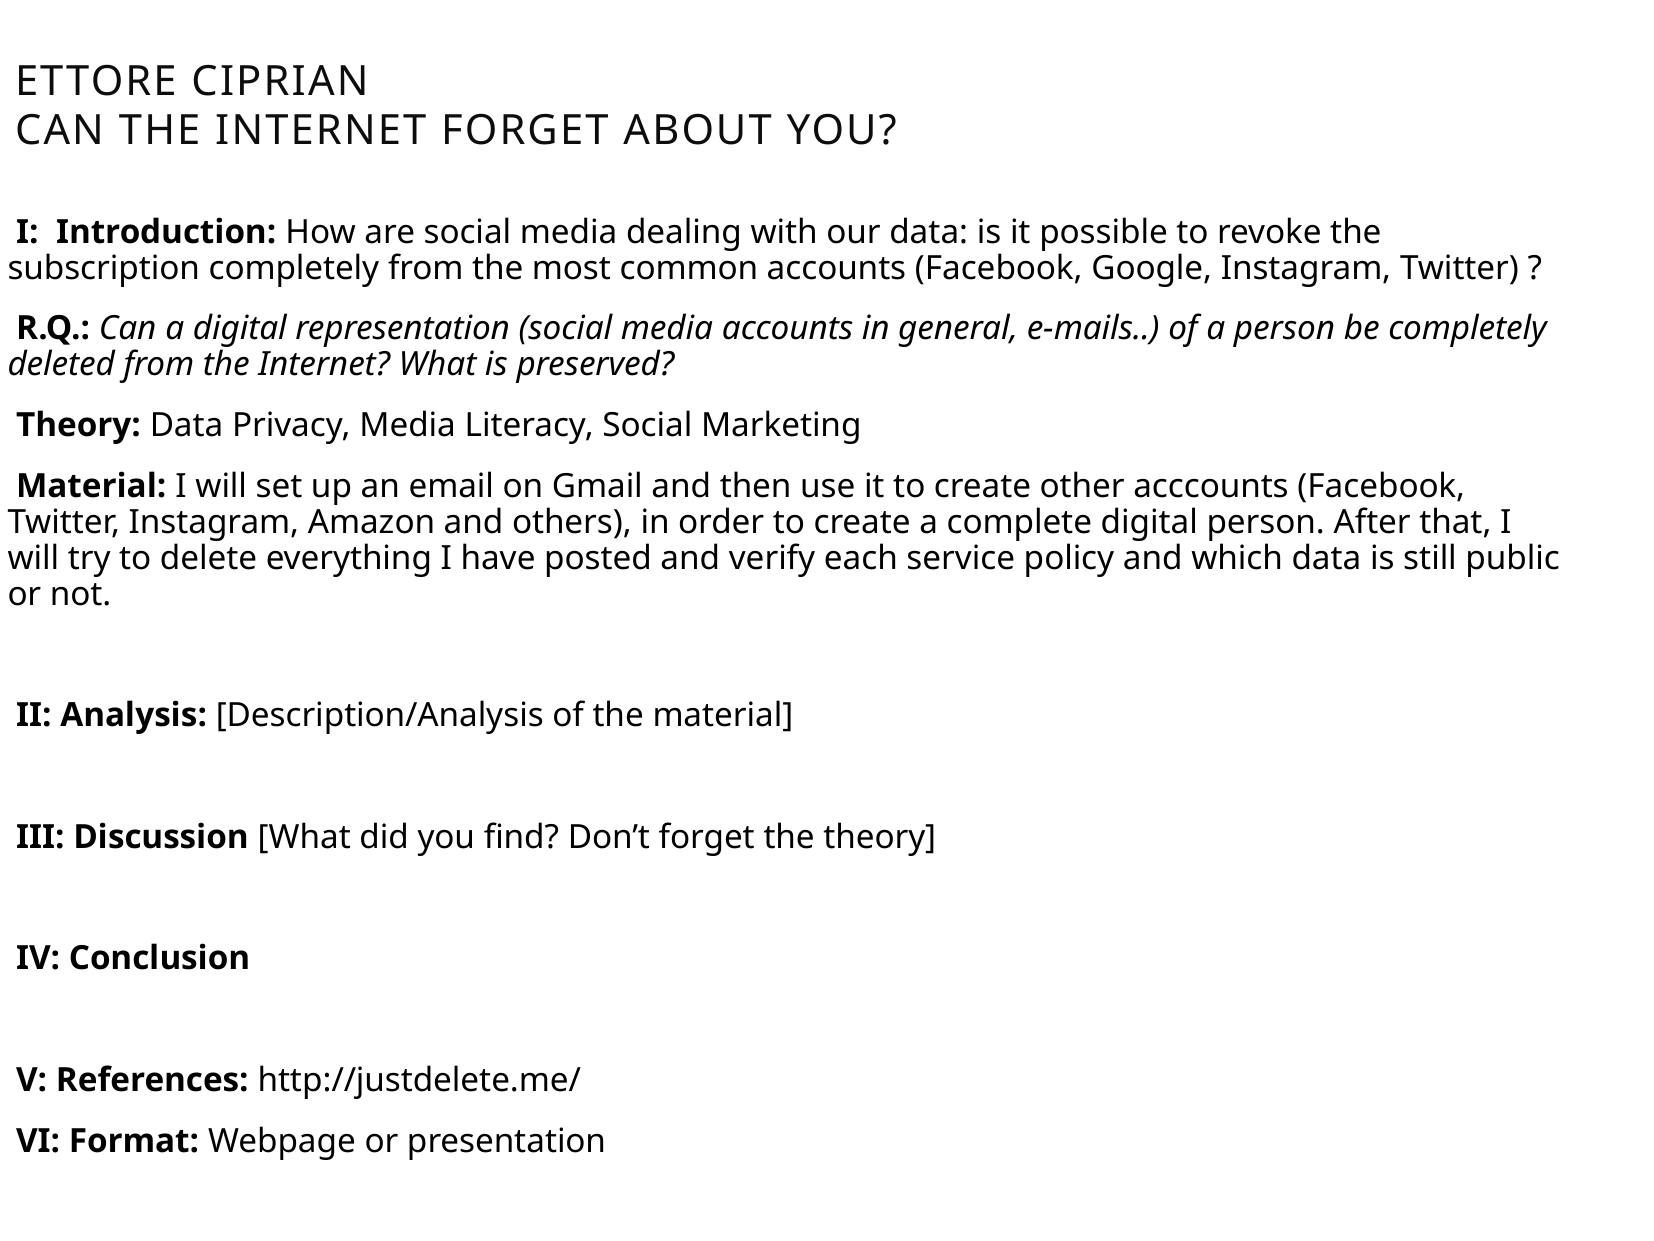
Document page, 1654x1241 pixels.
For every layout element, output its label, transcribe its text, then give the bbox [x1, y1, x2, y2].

list I: Introduction: How are social media dealing with our data: is it possible to revoke the subscription completely from the most common accounts (Facebook, Google, Instagram, Twitter) ? R.Q.: Can a digital representation (social media accounts in general, e-mails..) of a person be completely deleted from the Internet? What is preserved? Theory: Data Privacy, Media Literacy, Social Marketing Material: I will set up an email on Gmail and then use it to create other acccounts (Facebook, Twitter, Instagram, Amazon and others), in order to create a complete digital person. After that, I will try to delete everything I have posted and verify each service policy and which data is still public or not. II: Analysis: [Description/Analysis of the material] III: Discussion [What did you find? Don’t forget the theory] IV: Conclusion V: References: http://justdelete.me/ VI: Format: Webpage or presentation [0, 207, 1571, 1241]
title Ettore CIprian Can the internet forget about you? [0, 27, 1502, 179]
